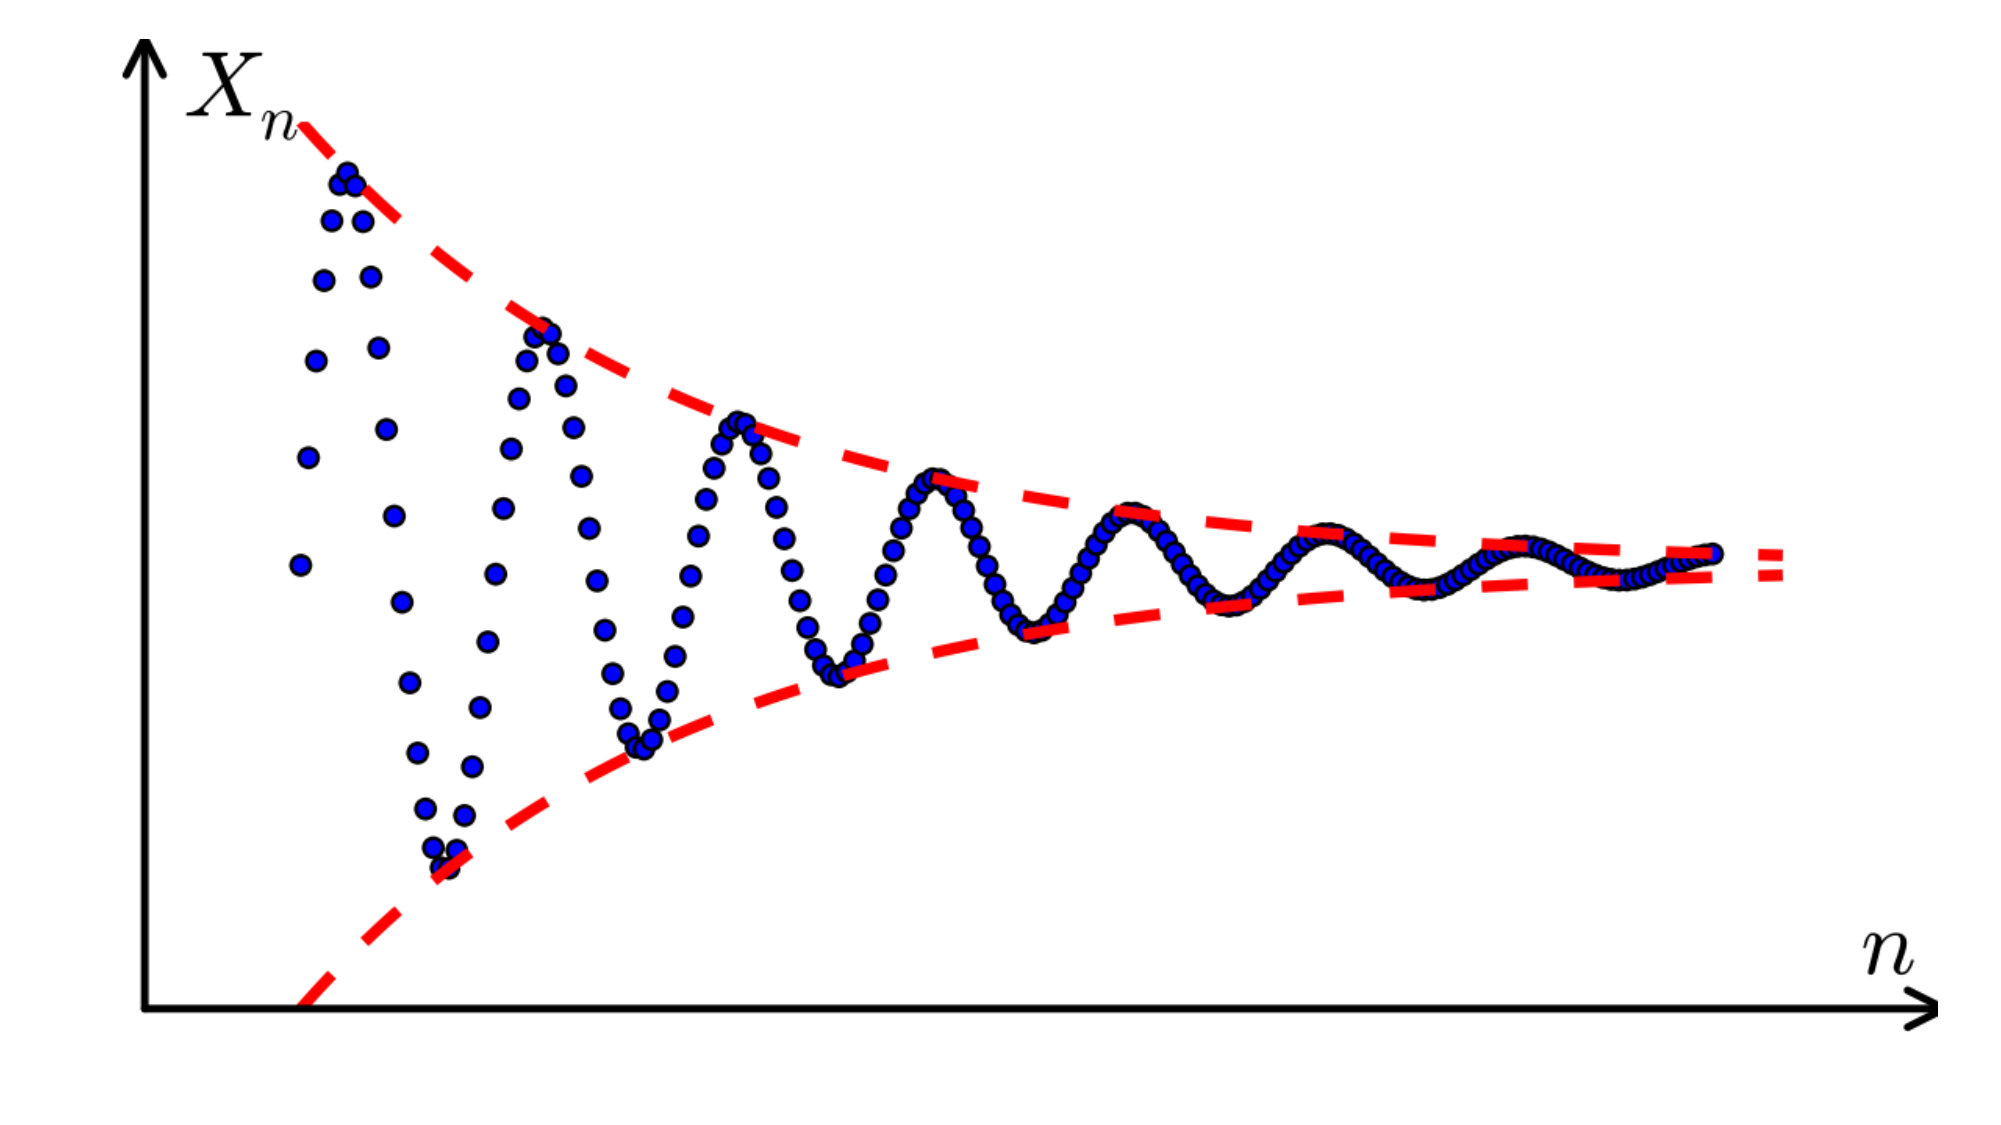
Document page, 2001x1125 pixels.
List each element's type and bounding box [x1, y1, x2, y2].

picture [62, 39, 1938, 1086]
